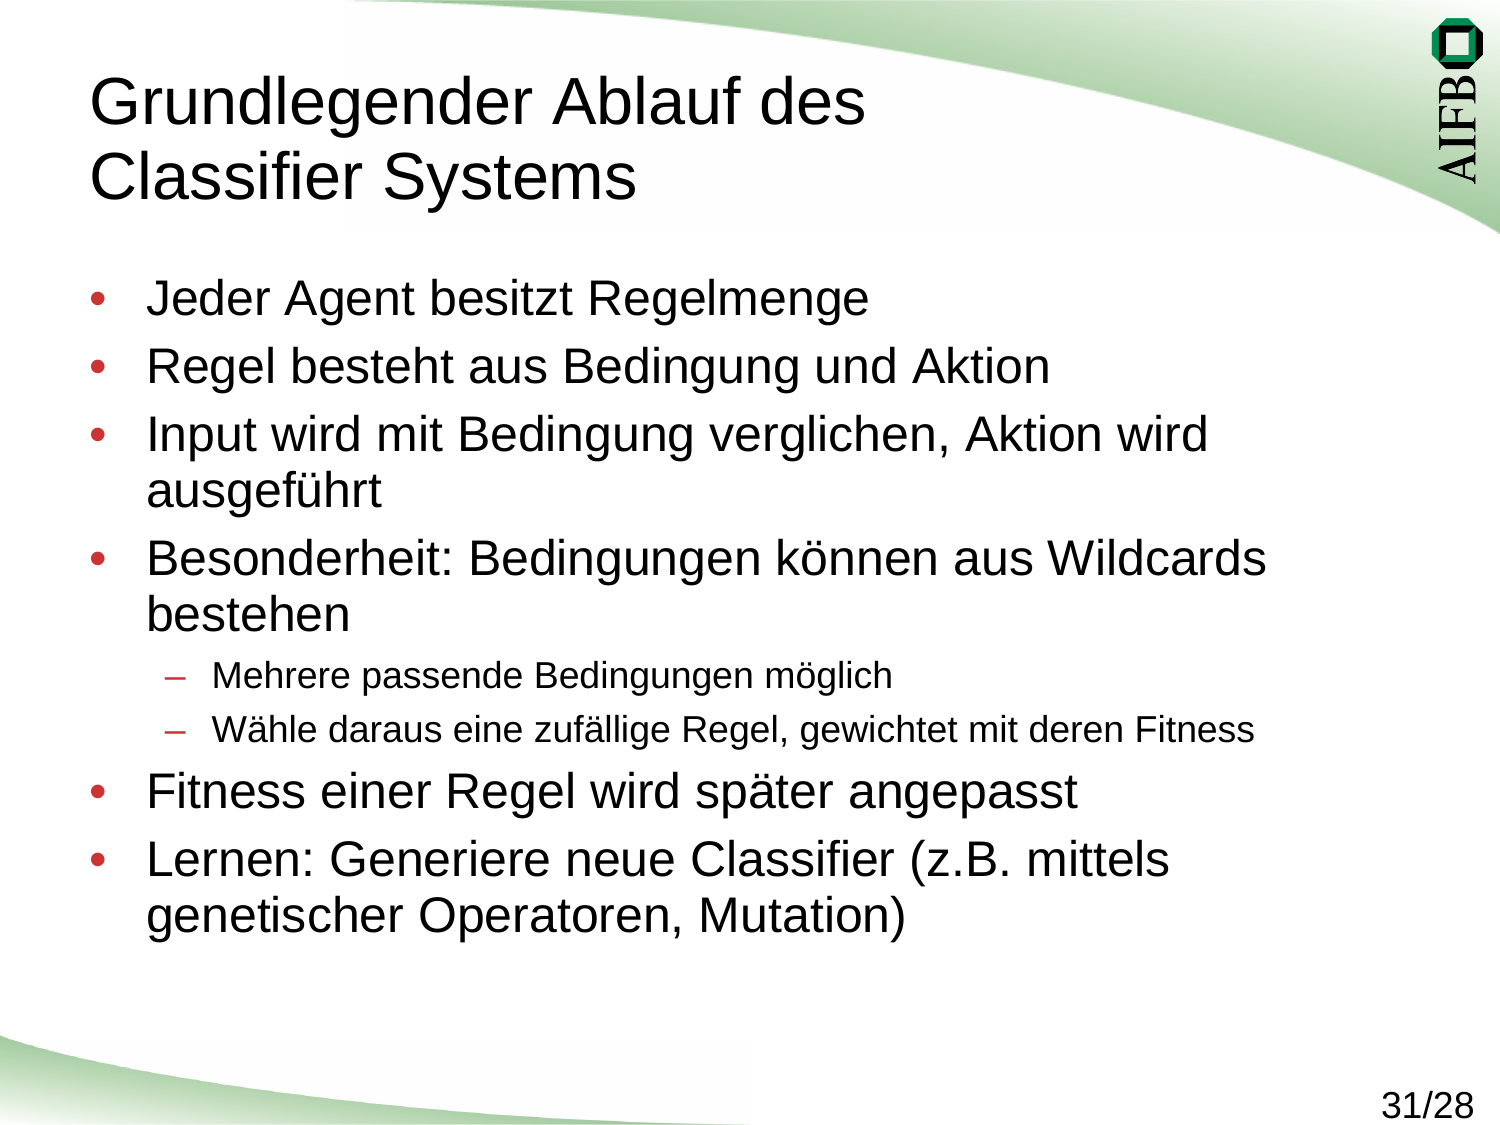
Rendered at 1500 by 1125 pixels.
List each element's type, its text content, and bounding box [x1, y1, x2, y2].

title Grundlegender Ablauf des Classifier Systems [75, 45, 958, 233]
picture [0, 1035, 751, 1125]
list Jeder Agent besitzt Regelmenge Regel besteht aus Bedingung und Aktion Input wird mit Bedingung verglichen, Aktion wird ausgeführt Besonderheit: Bedingungen können aus Wildcards bestehen Mehrere passende Bedingungen möglich Wähle daraus eine zufällige Regel, gewichtet mit deren Fitness Fitness einer Regel wird später angepasst Lernen: Generiere neue Classifier (z.B. mittels genetischer Operatoren, Mutation) [75, 262, 1426, 1057]
picture [345, 0, 1500, 234]
